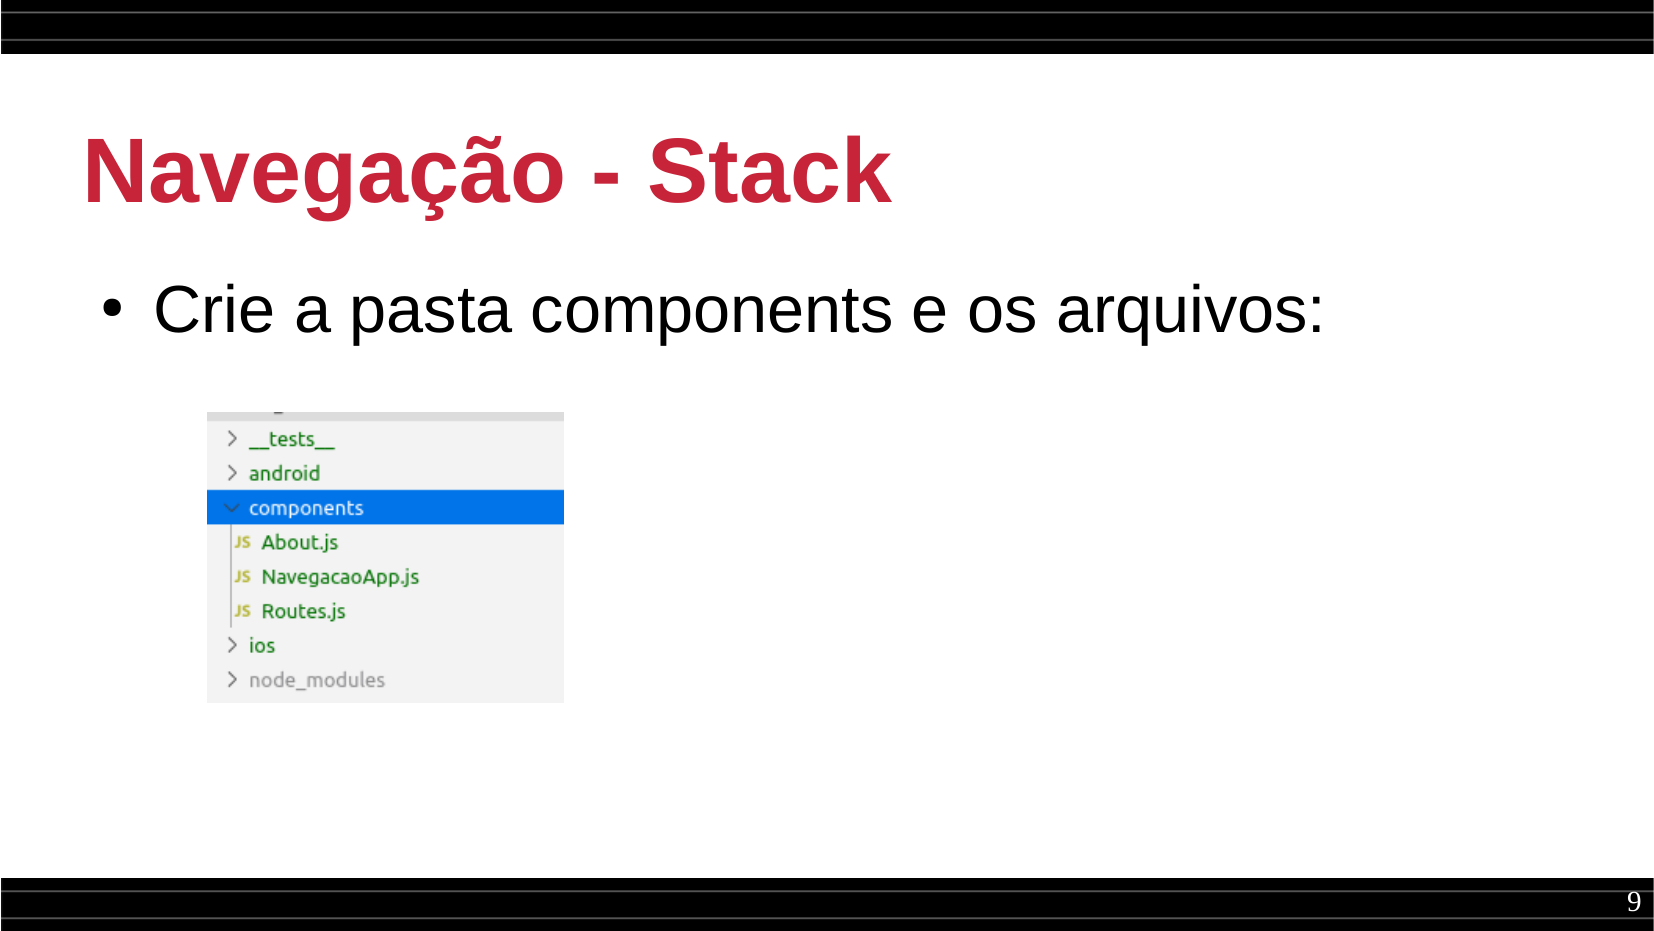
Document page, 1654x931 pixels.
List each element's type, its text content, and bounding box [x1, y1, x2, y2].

picture [1, 878, 1654, 931]
title Navegação - Stack [82, 92, 1571, 249]
picture [1, 0, 1654, 54]
picture [207, 412, 564, 703]
list Crie a pasta components e os arquivos: [82, 271, 1571, 758]
